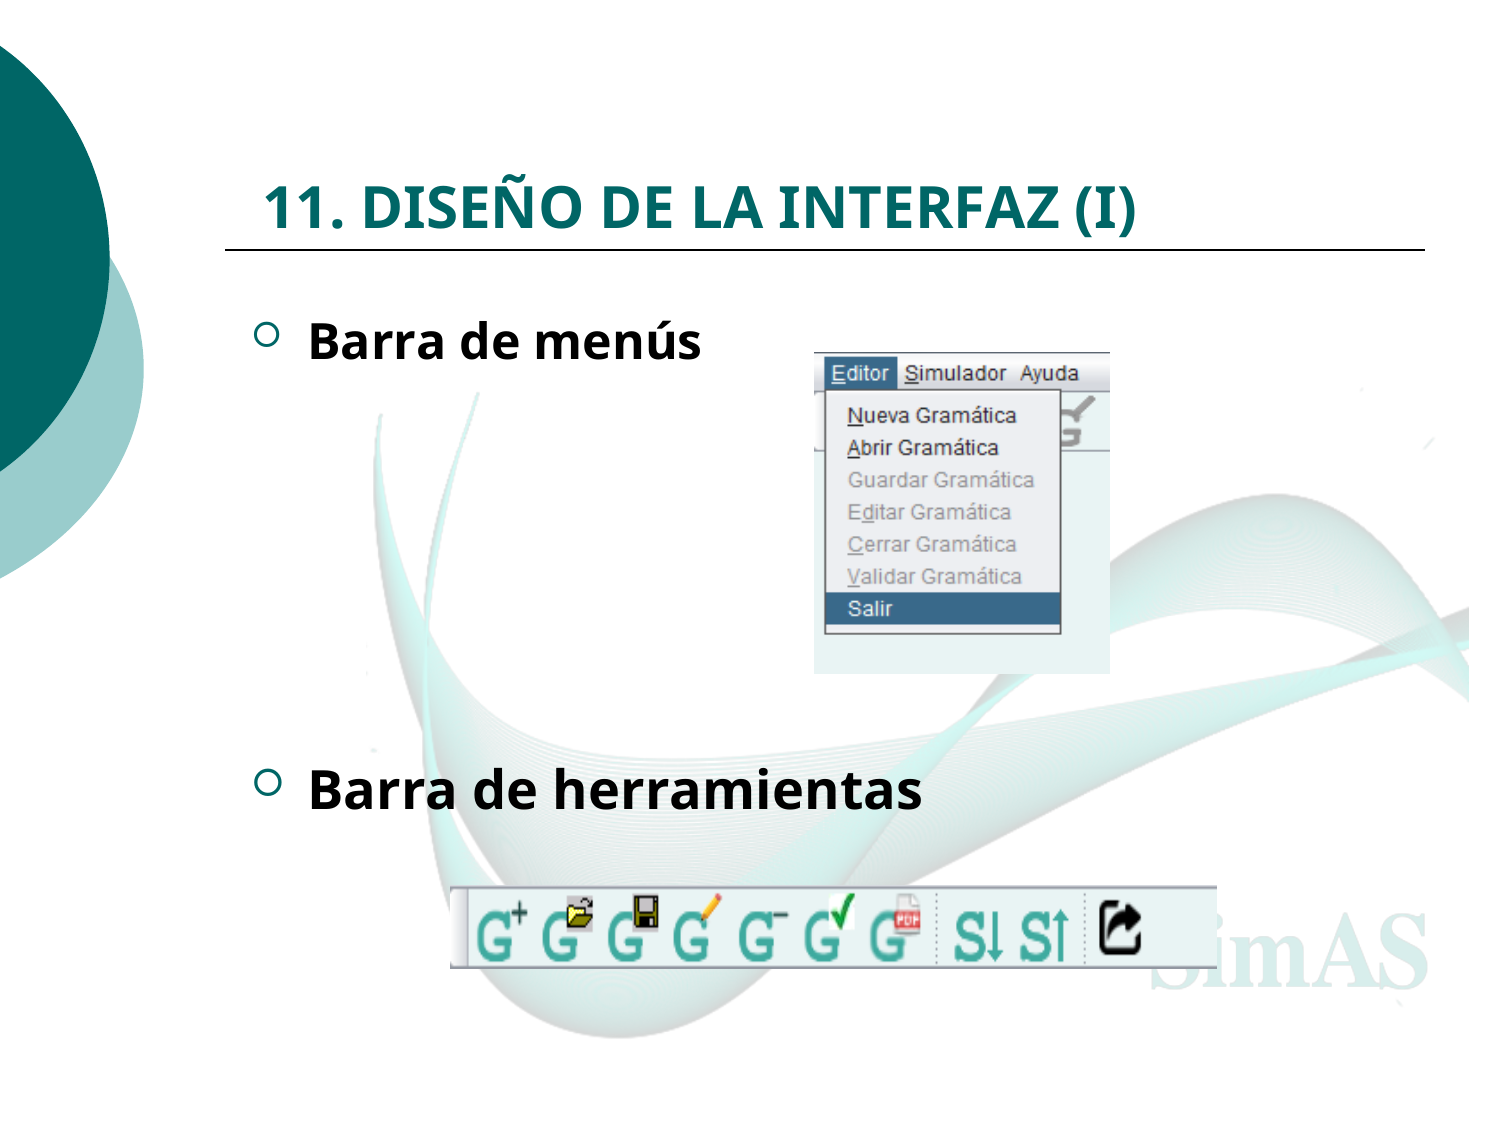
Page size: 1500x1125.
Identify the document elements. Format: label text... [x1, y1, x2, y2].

picture [450, 885, 1217, 969]
list Barra de menús Barra de herramientas [236, 271, 1500, 1125]
title 11. DISEÑO DE LA INTERFAZ (I) [248, 60, 1448, 249]
picture [814, 352, 1110, 674]
